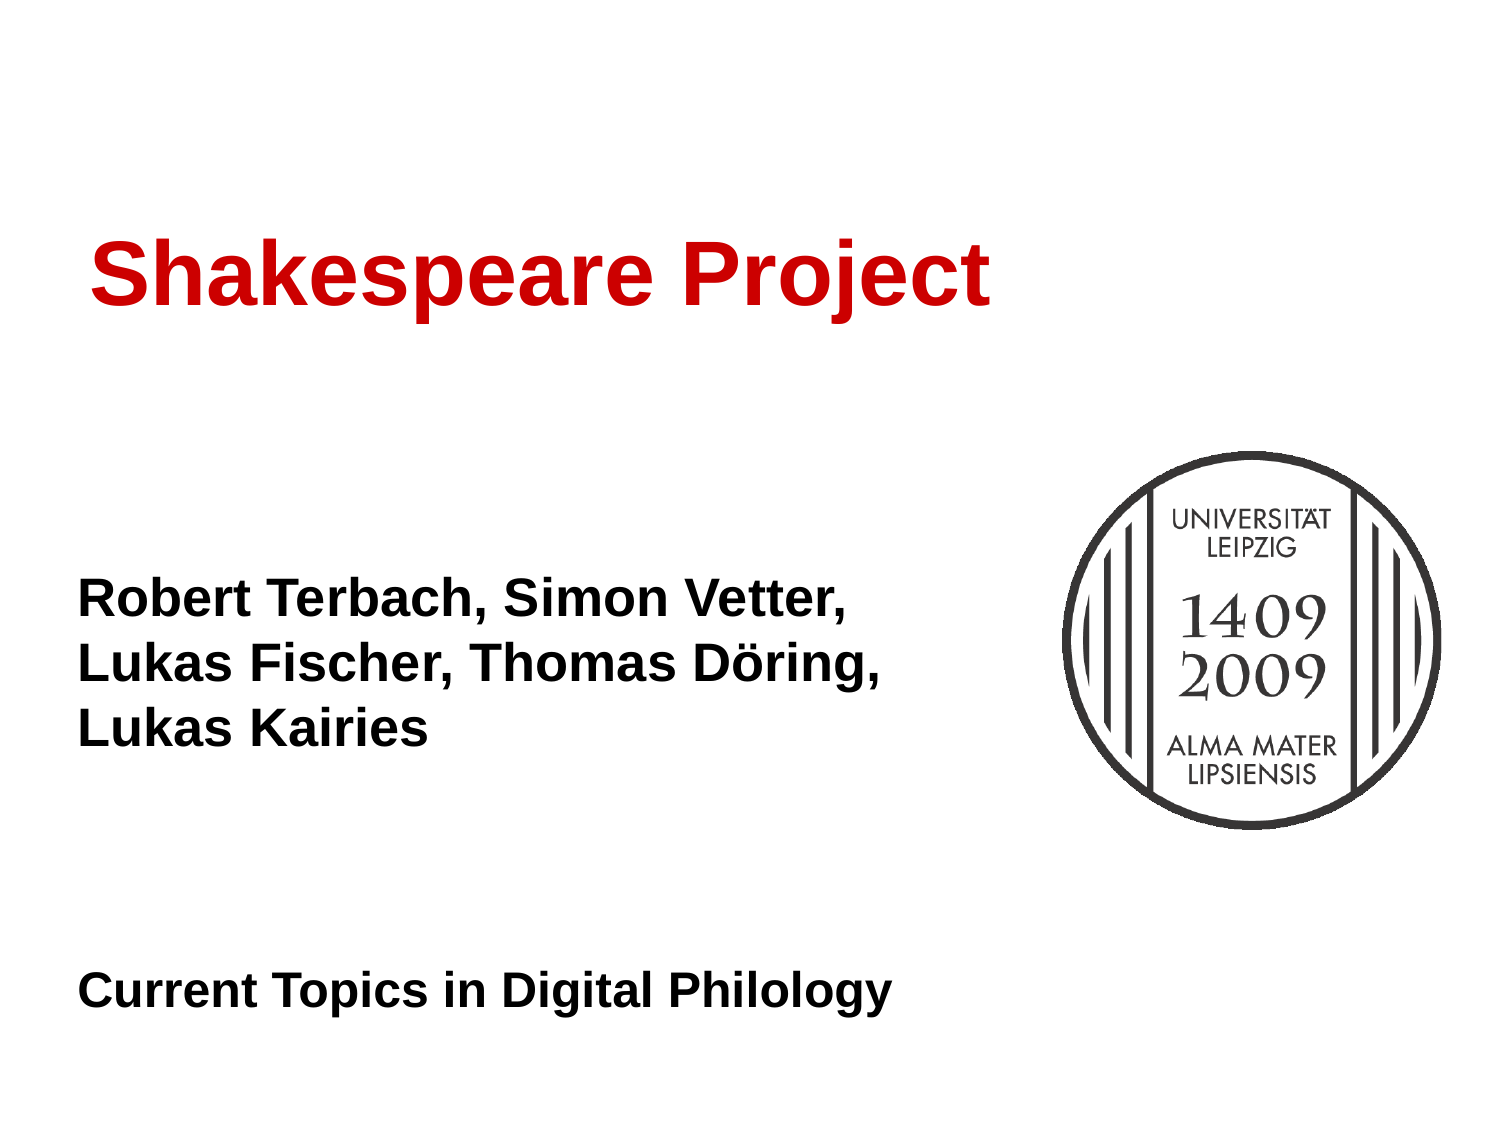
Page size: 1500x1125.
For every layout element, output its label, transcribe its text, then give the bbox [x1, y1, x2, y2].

picture [1062, 449, 1442, 831]
text_box Shakespeare Project [75, 87, 1375, 450]
text_box Robert Terbach, Simon Vetter, Lukas Fischer, Thomas Döring, Lukas Kairies Current Topics in Digital Philology [62, 555, 1463, 1085]
